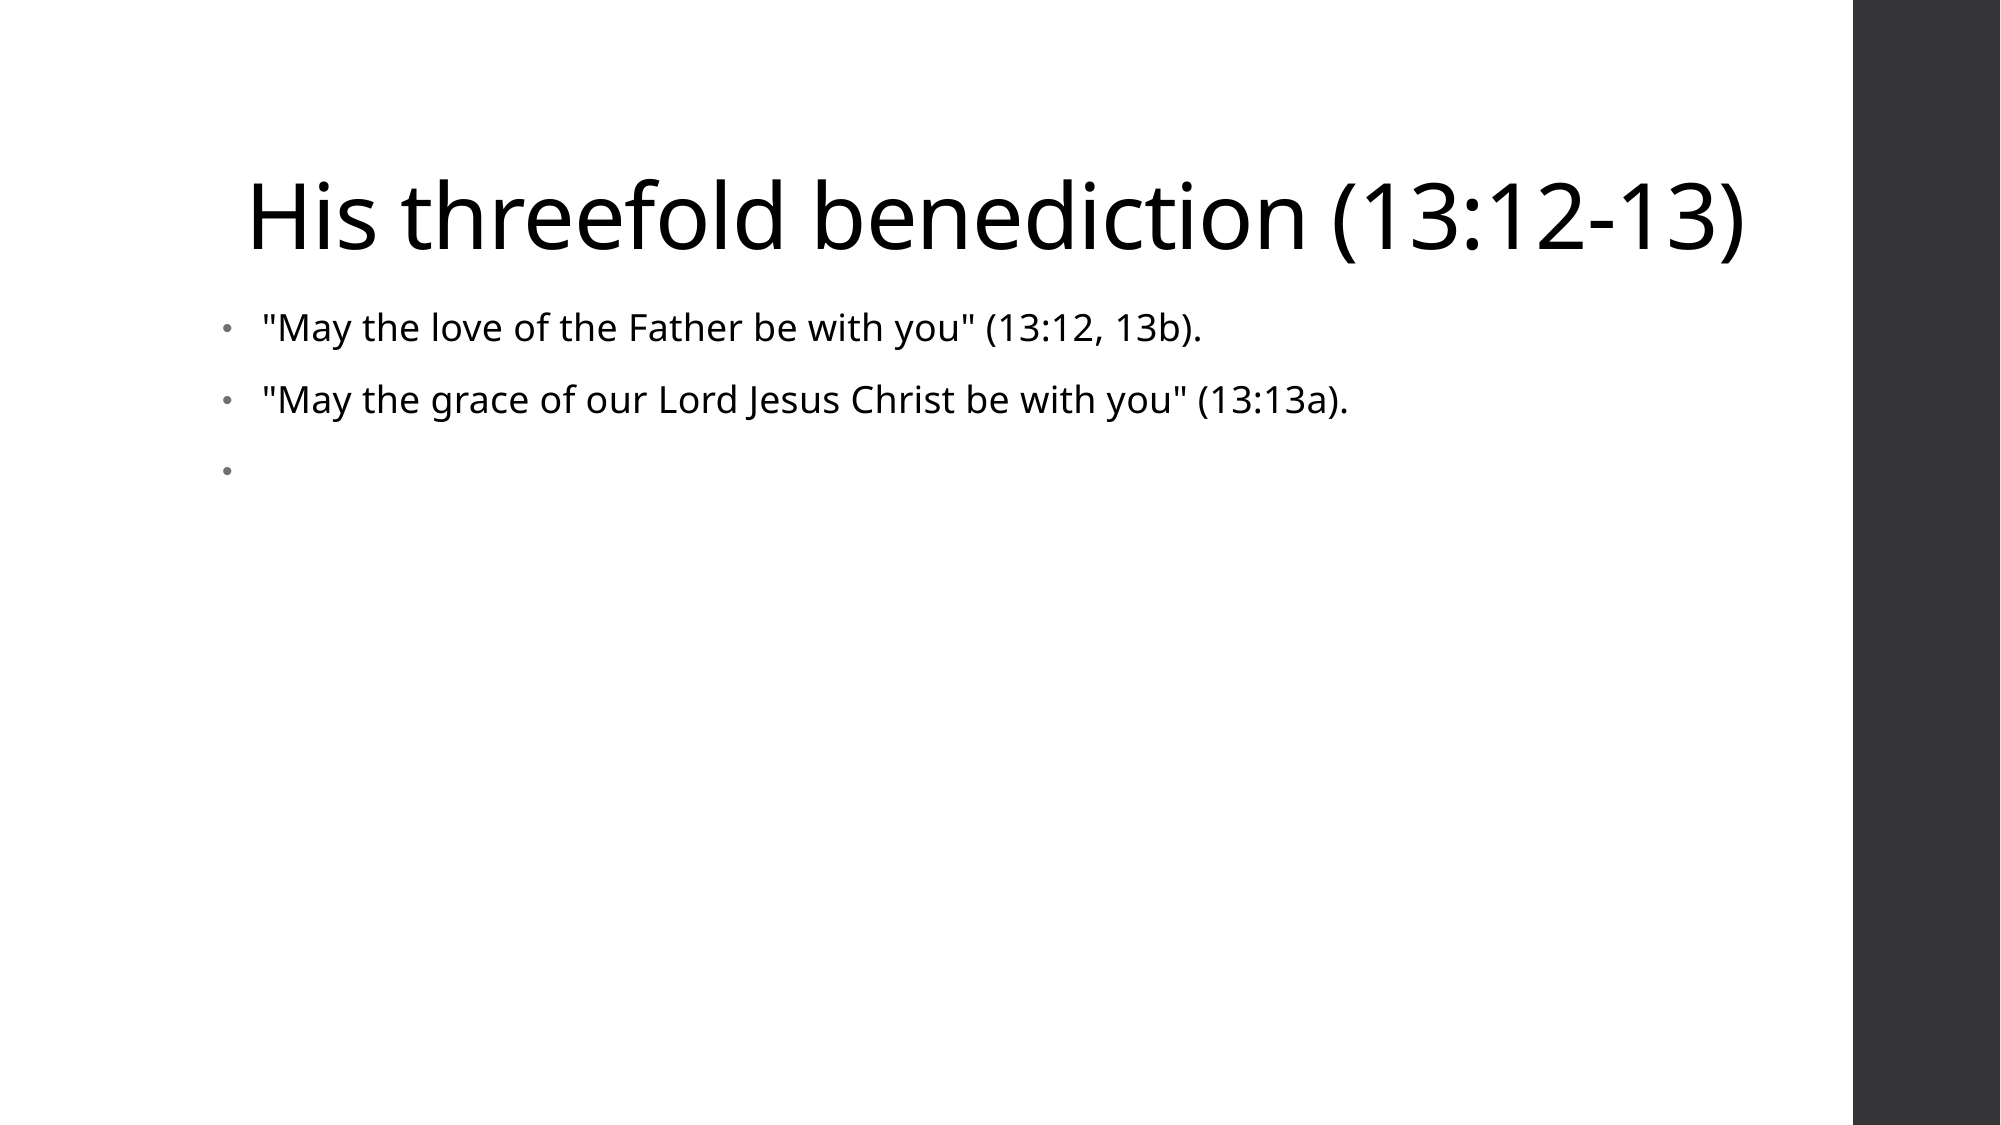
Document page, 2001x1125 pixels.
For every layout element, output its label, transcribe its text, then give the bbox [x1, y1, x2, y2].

title His threefold benediction (13:12-13) [206, 60, 1797, 278]
list "May the love of the Father be with you" (13:12, 13b). "May the grace of our Lord Jesus Christ be with you" (13:13a). [206, 299, 1617, 1014]
